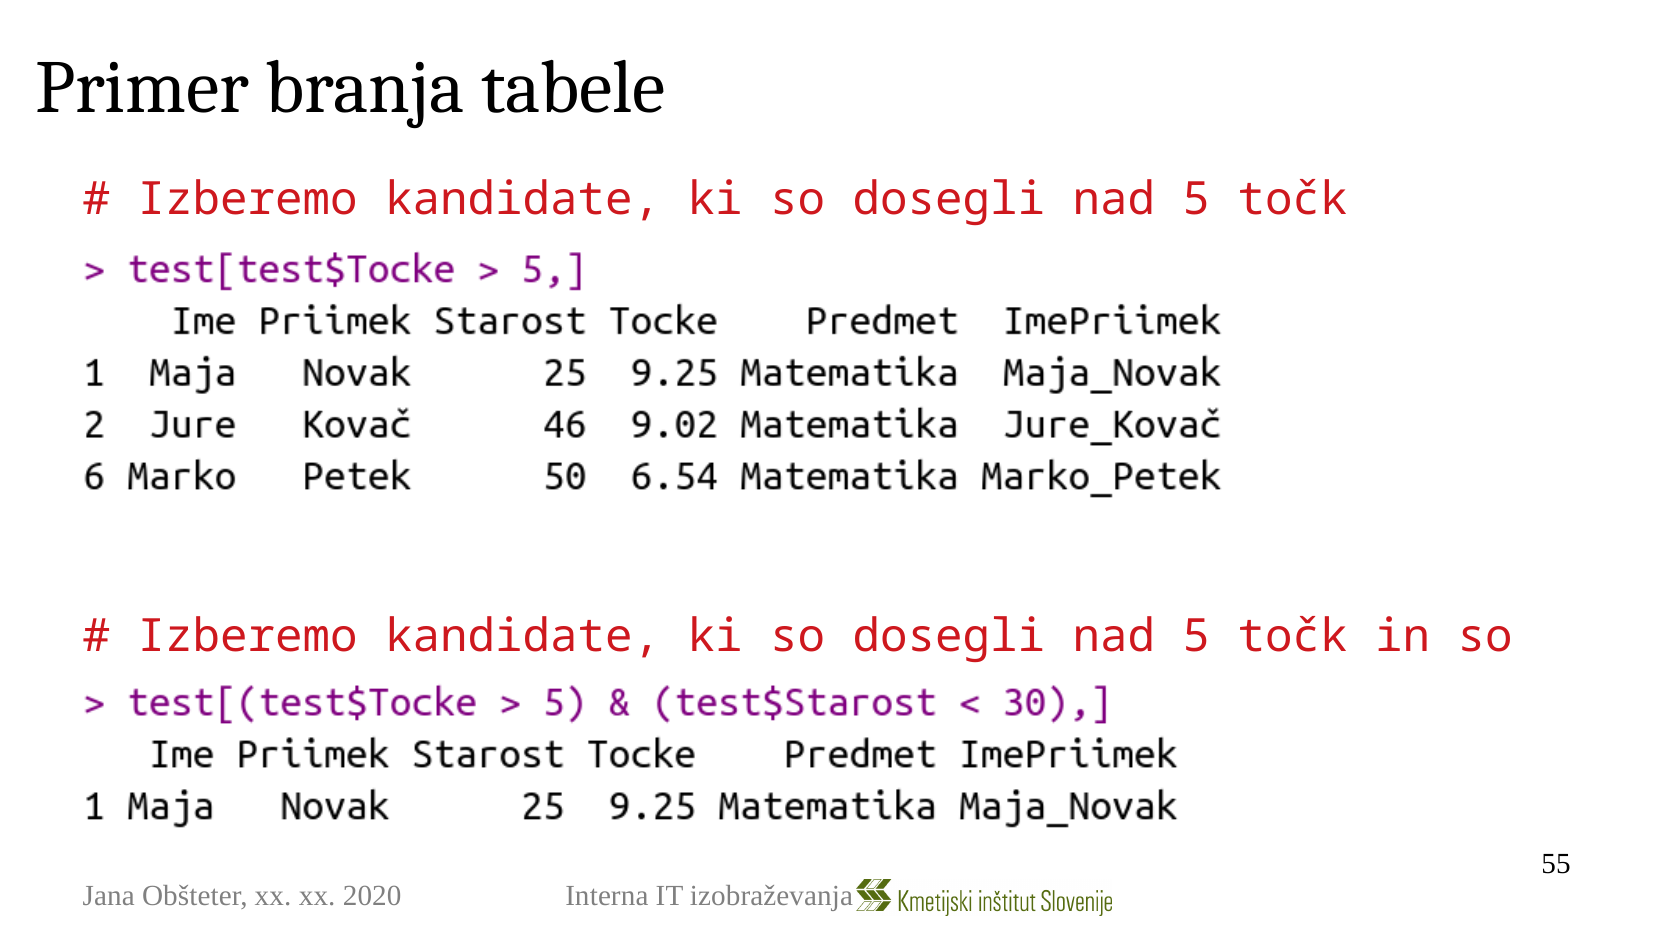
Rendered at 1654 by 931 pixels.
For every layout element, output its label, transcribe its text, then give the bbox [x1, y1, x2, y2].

picture [71, 237, 1250, 510]
picture [856, 879, 1112, 916]
picture [71, 678, 1214, 840]
list # Izberemo kandidate, ki so dosegli nad 5 točk # Izberemo kandidate, ki so dosegli nad 5 točk in so mlajši od 30 [82, 165, 1642, 827]
title Primer branja tabele [35, 21, 1524, 154]
